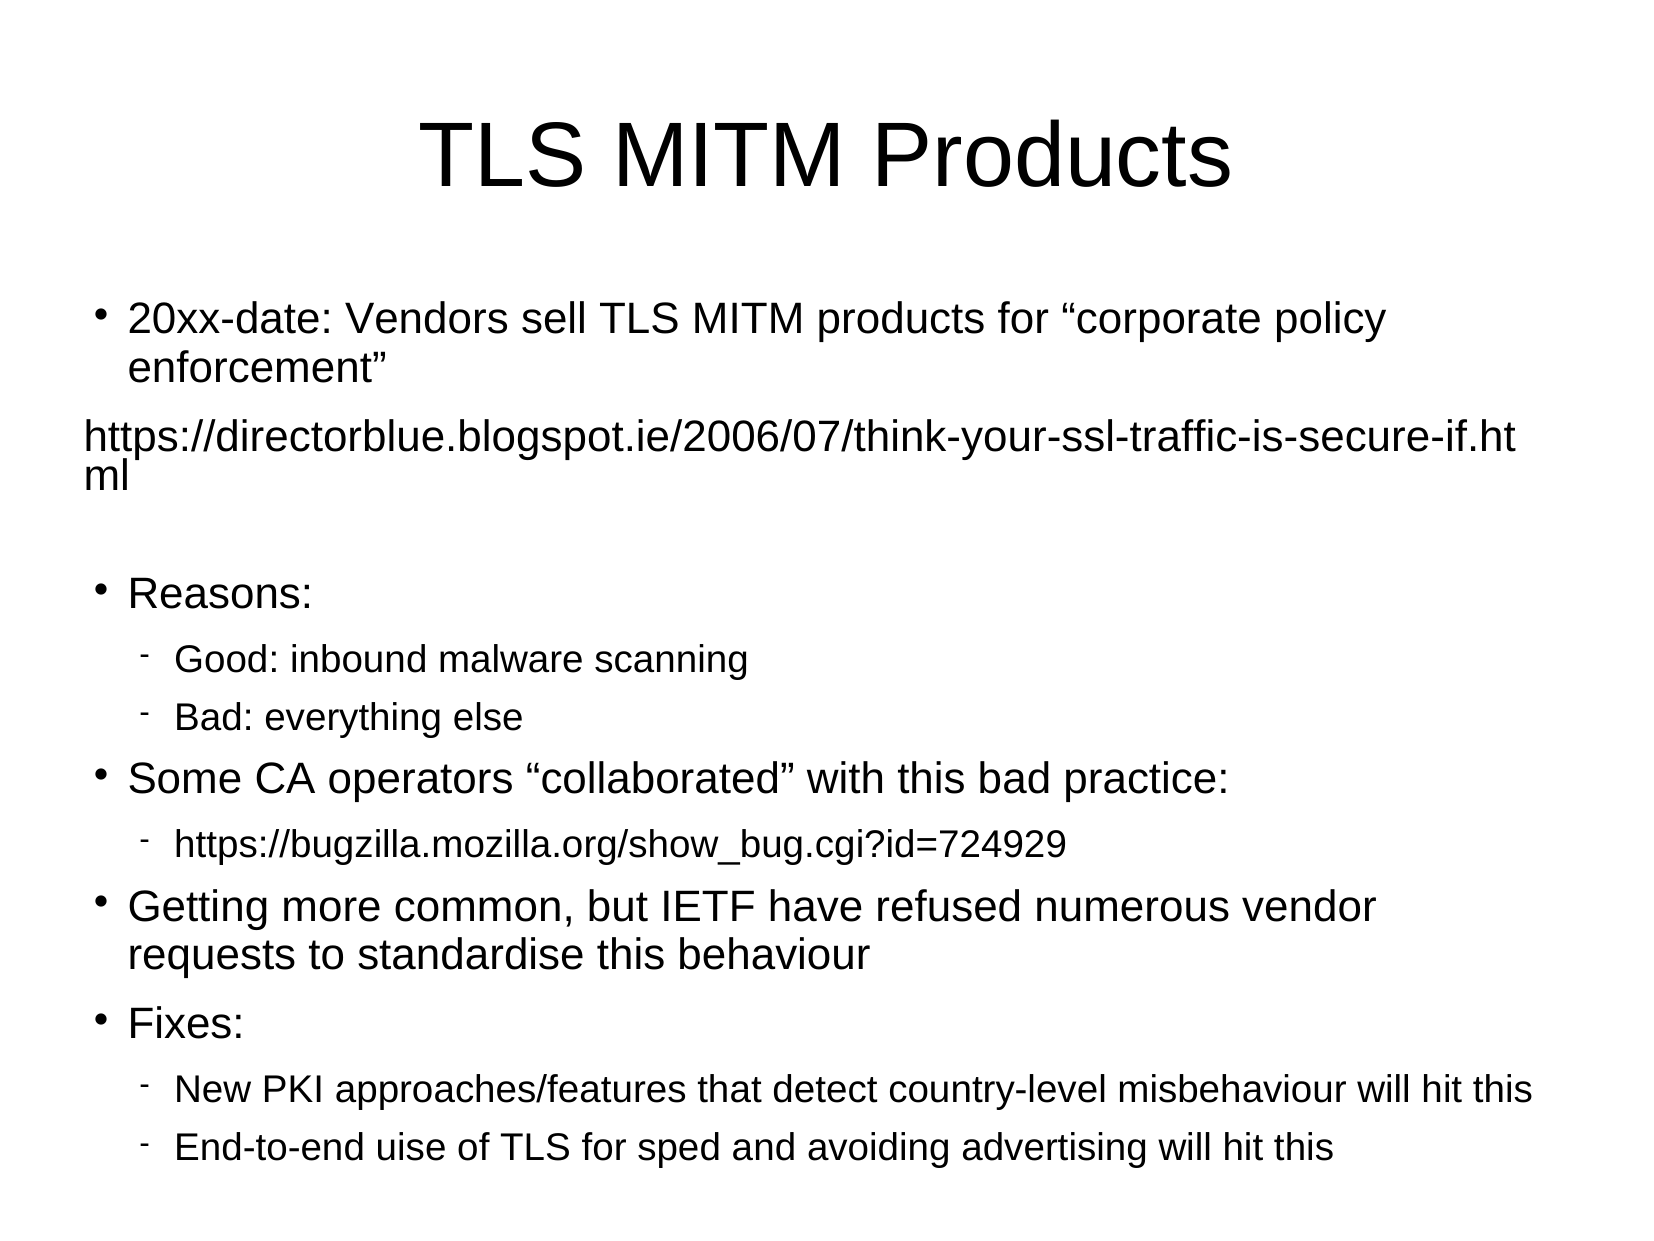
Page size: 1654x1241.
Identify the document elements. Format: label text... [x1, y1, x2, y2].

list 20xx-date: Vendors sell TLS MITM products for “corporate policy enforcement” https://directorblue.blogspot.ie/2006/07/think-your-ssl-traffic-is-secure-if.html Reasons: Good: inbound malware scanning Bad: everything else Some CA operators “collaborated” with this bad practice: https://bugzilla.mozilla.org/show_bug.cgi?id=724929 Getting more common, but IETF have refused numerous vendor requests to standardise this behaviour Fixes: New PKI approaches/features that detect country-level misbehaviour will hit this End-to-end uise of TLS for sped and avoiding advertising will hit this [82, 290, 1538, 1152]
title TLS MITM Products [82, 49, 1571, 257]
